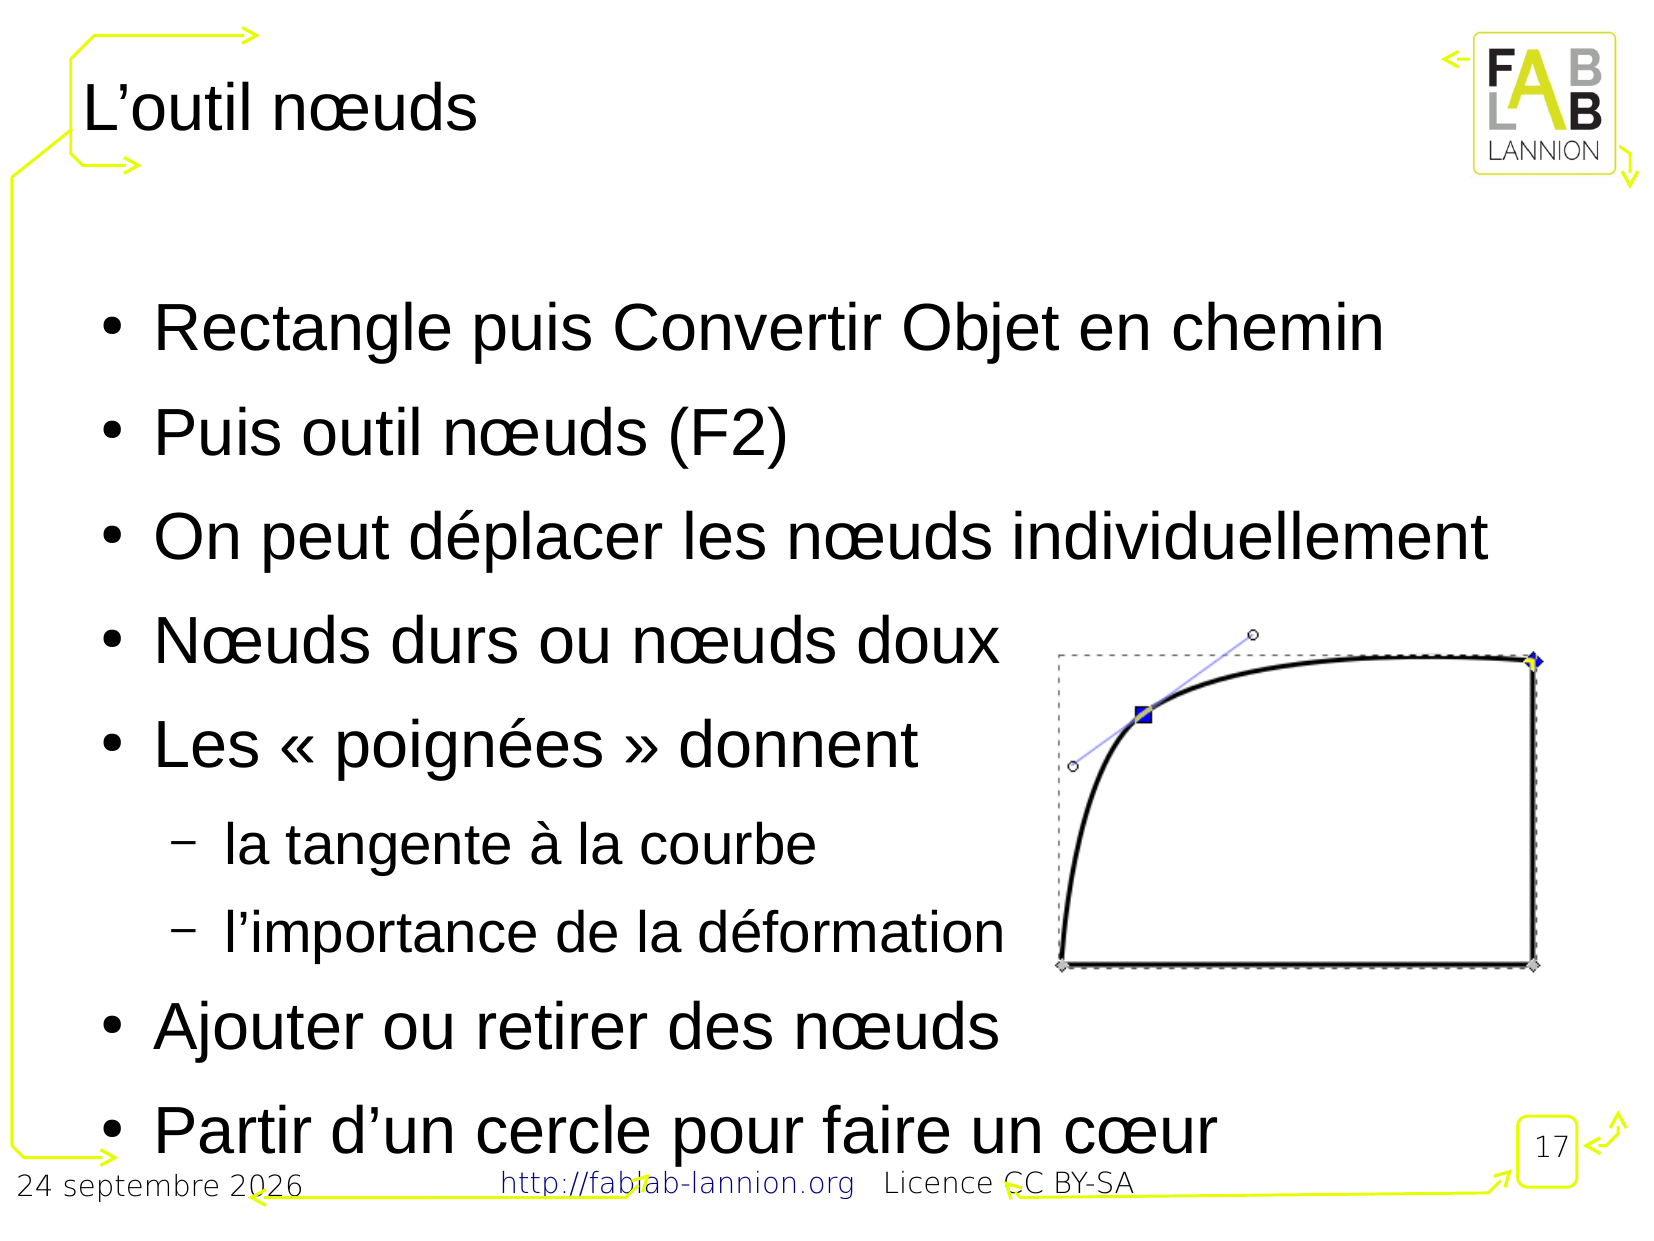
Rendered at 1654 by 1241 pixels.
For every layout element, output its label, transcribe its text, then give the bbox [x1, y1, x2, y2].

title L’outil nœuds [82, 49, 1441, 166]
picture [1024, 625, 1583, 1005]
picture [1470, 29, 1619, 178]
list Rectangle puis Convertir Objet en chemin Puis outil nœuds (F2) On peut déplacer les nœuds individuellement Nœuds durs ou nœuds doux Les « poignées » donnent la tangente à la courbe l’importance de la déformation Ajouter ou retirer des nœuds Partir d’un cercle pour faire un cœur [82, 290, 1571, 1099]
